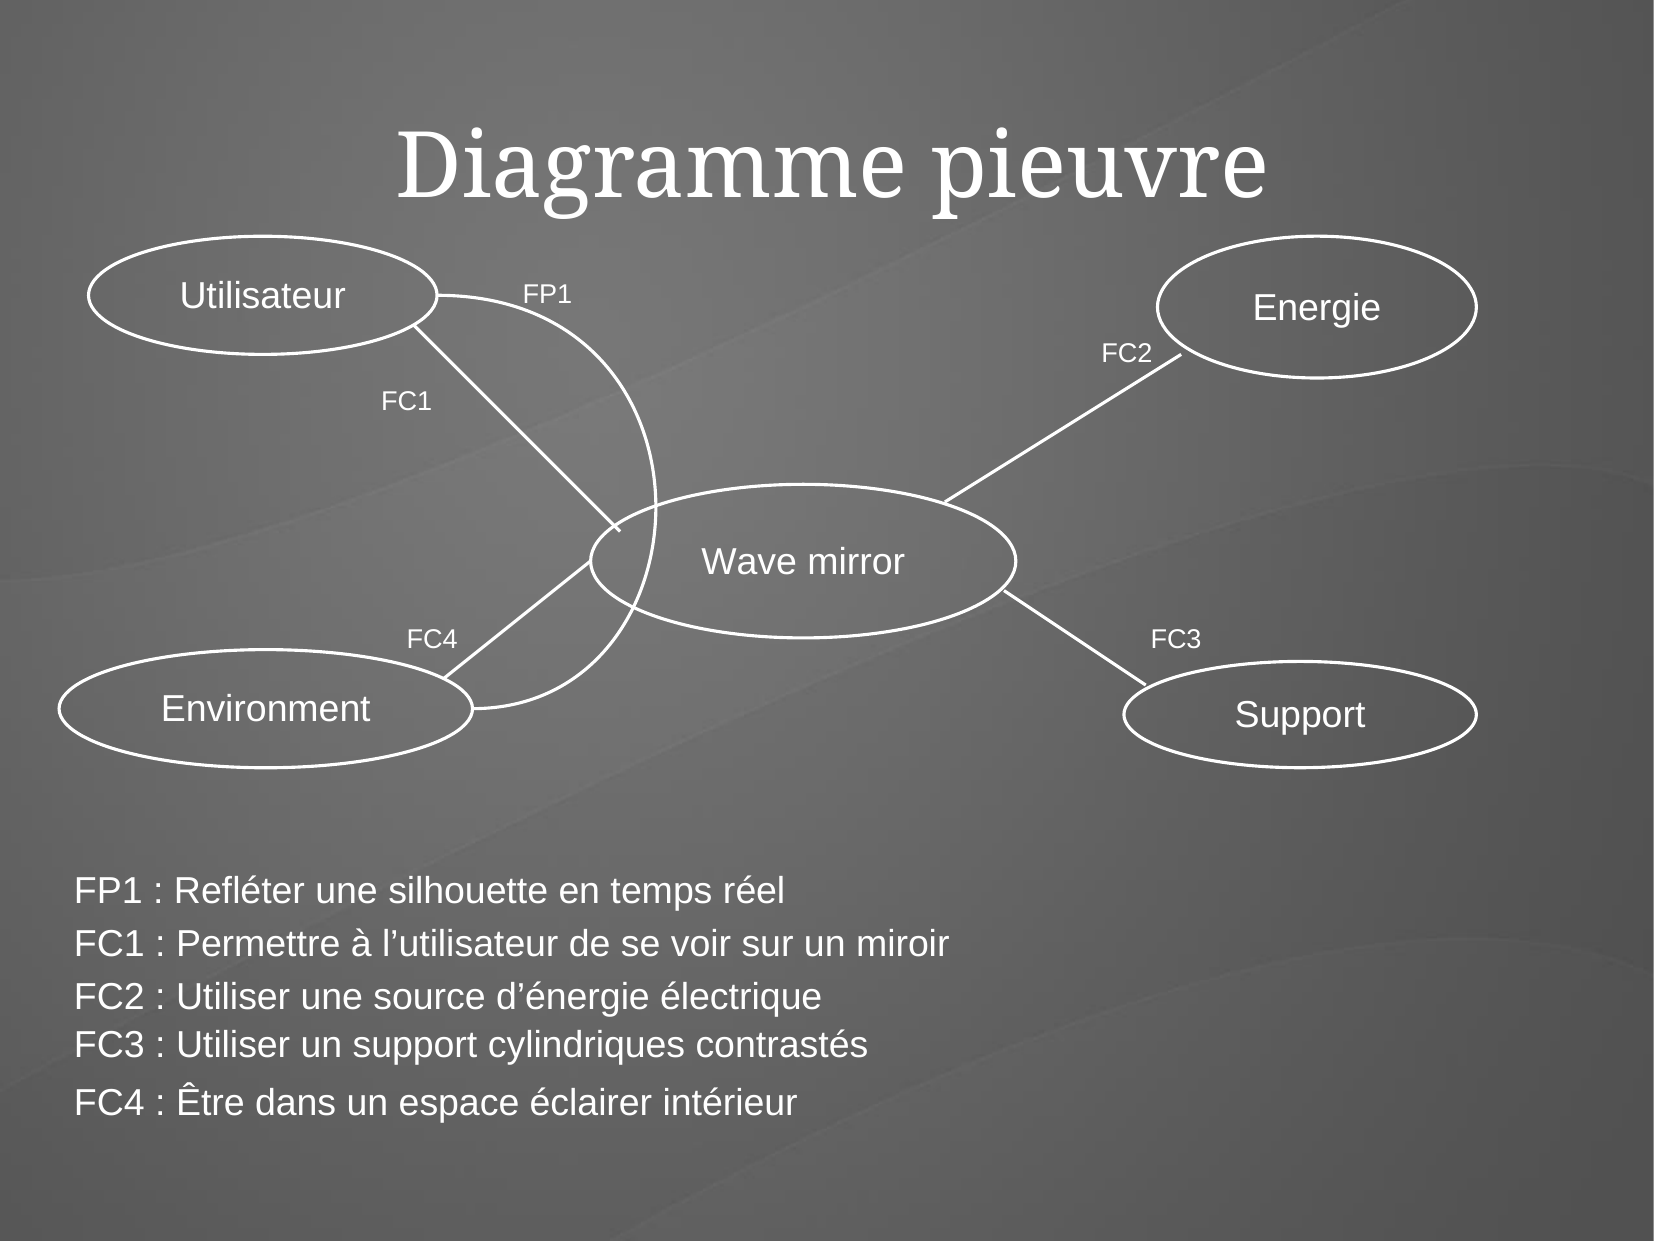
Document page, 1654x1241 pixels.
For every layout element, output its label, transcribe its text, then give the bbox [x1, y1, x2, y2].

text_box FC3 : Utiliser un support cylindriques contrastés [59, 1016, 949, 1094]
text_box Wave mirror [634, 484, 1016, 638]
text_box FC2 [1086, 330, 1168, 376]
text_box Environment [59, 649, 473, 768]
text_box FC2 : Utiliser une source d’énergie électrique [59, 968, 879, 1046]
text_box FC1 [366, 378, 447, 423]
text_box FC1 : Permettre à l’utilisateur de se voir sur un miroir [59, 914, 1034, 993]
text_box FC4 : Être dans un espace éclairer intérieur [59, 1073, 843, 1152]
text_box FC2 [1152, 366, 1168, 376]
text_box Energie [1157, 236, 1477, 379]
text_box FP1 [507, 271, 588, 317]
text_box FC4 [391, 616, 473, 662]
picture [0, 0, 1654, 1241]
text_box Utilisateur [88, 236, 437, 355]
title Diagramme pieuvre [88, 58, 1577, 266]
text_box Wave mirror [590, 507, 652, 606]
text_box Support [1123, 661, 1477, 768]
text_box FC3 [1135, 616, 1217, 662]
text_box FP1 : Refléter une silhouette en temps réel [59, 862, 994, 914]
